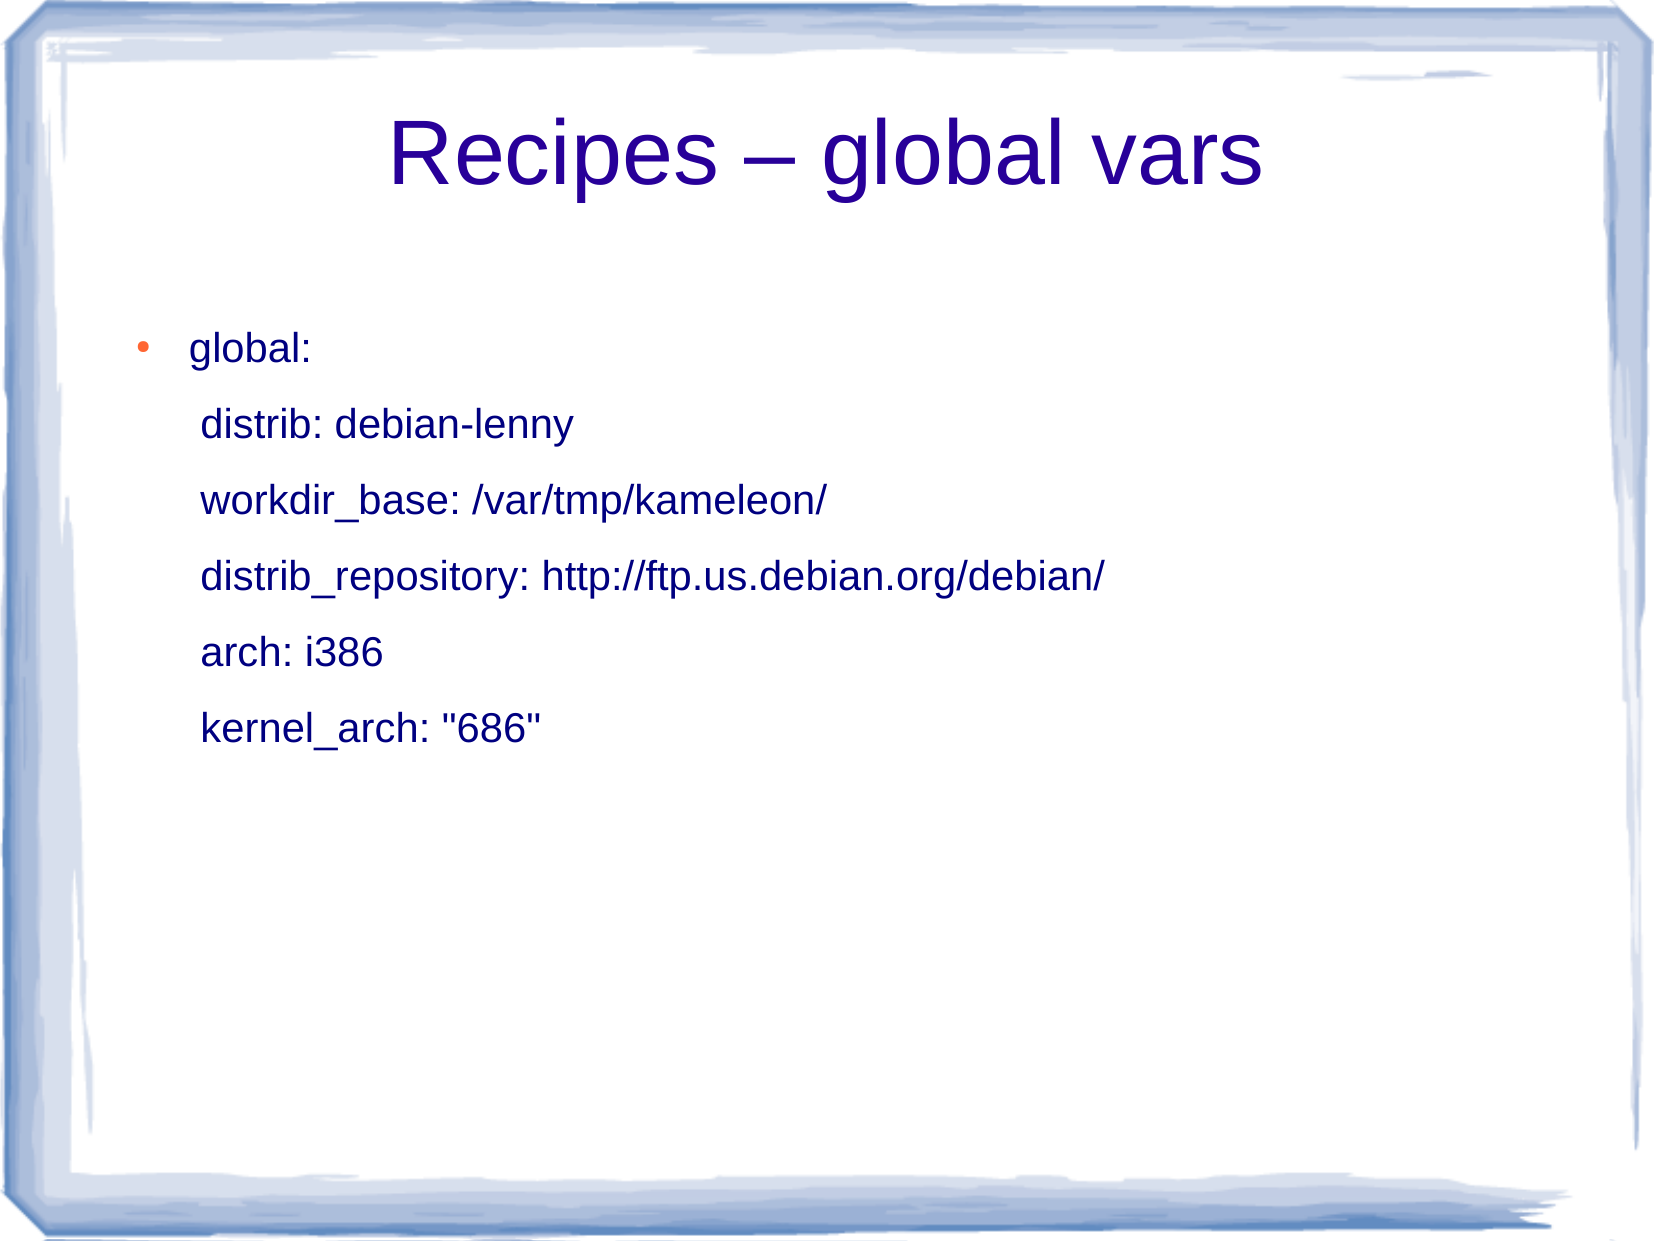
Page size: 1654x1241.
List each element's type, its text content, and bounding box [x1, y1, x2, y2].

list global: distrib: debian-lenny workdir_base: /var/tmp/kameleon/ distrib_repository: http://ftp.us.debian.org/debian/ arch: i386 kernel_arch: "686" [118, 324, 1571, 1129]
title Recipes – global vars [82, 56, 1571, 250]
picture [0, 0, 1654, 1241]
